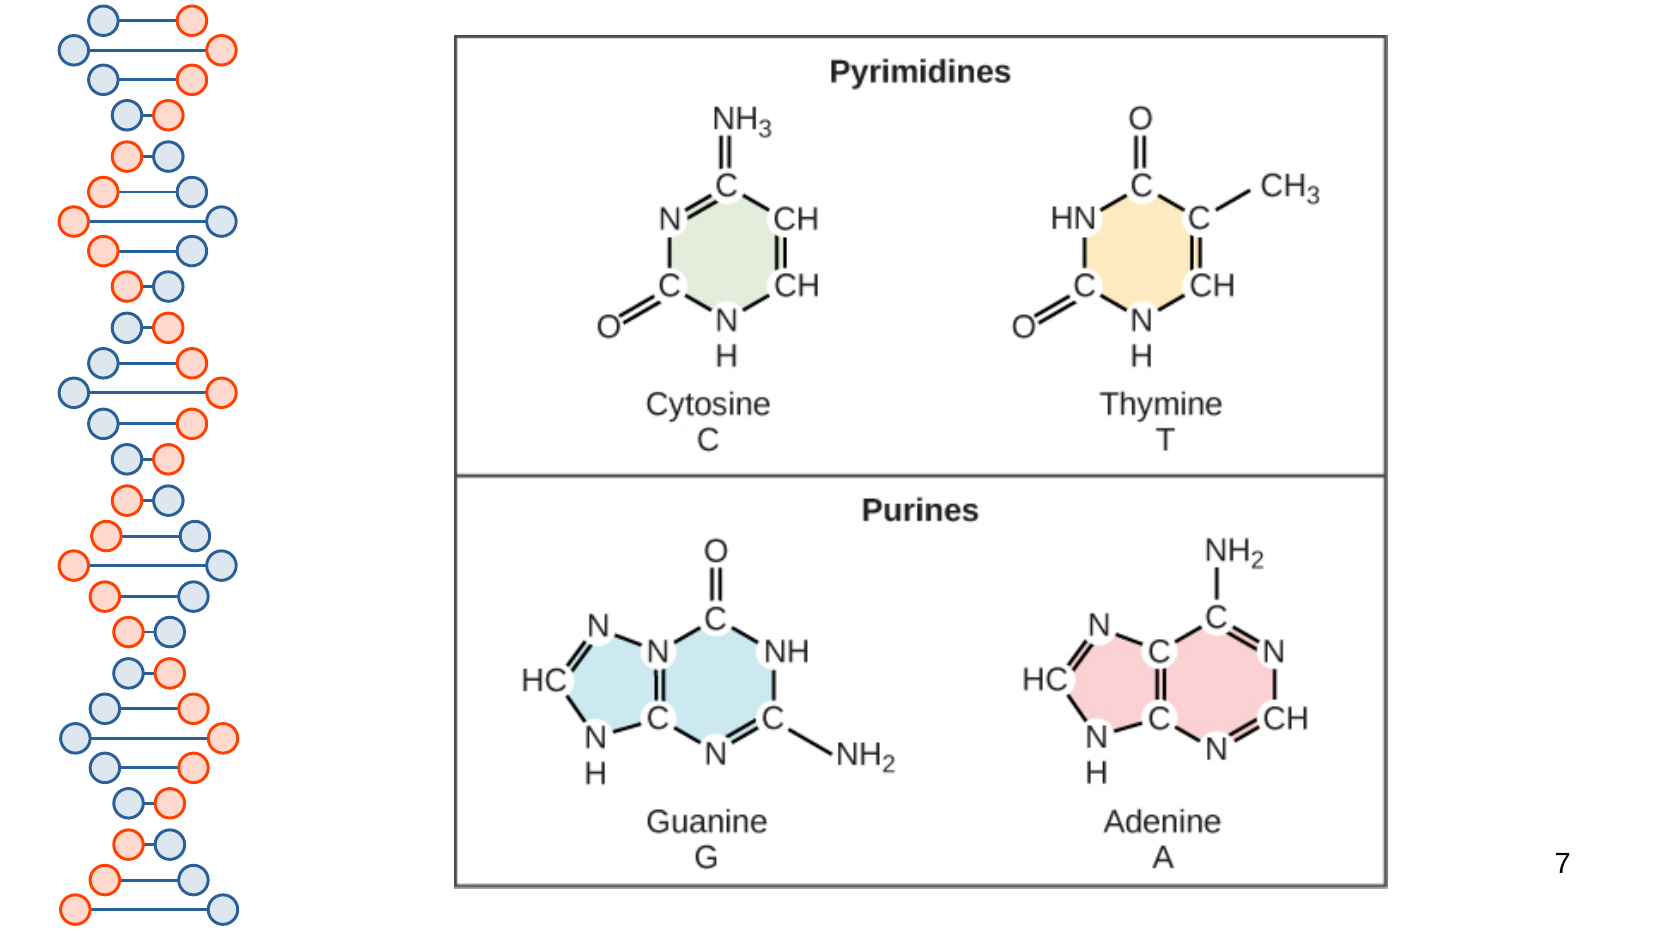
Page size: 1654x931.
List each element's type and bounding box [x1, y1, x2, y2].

picture [454, 35, 1388, 889]
